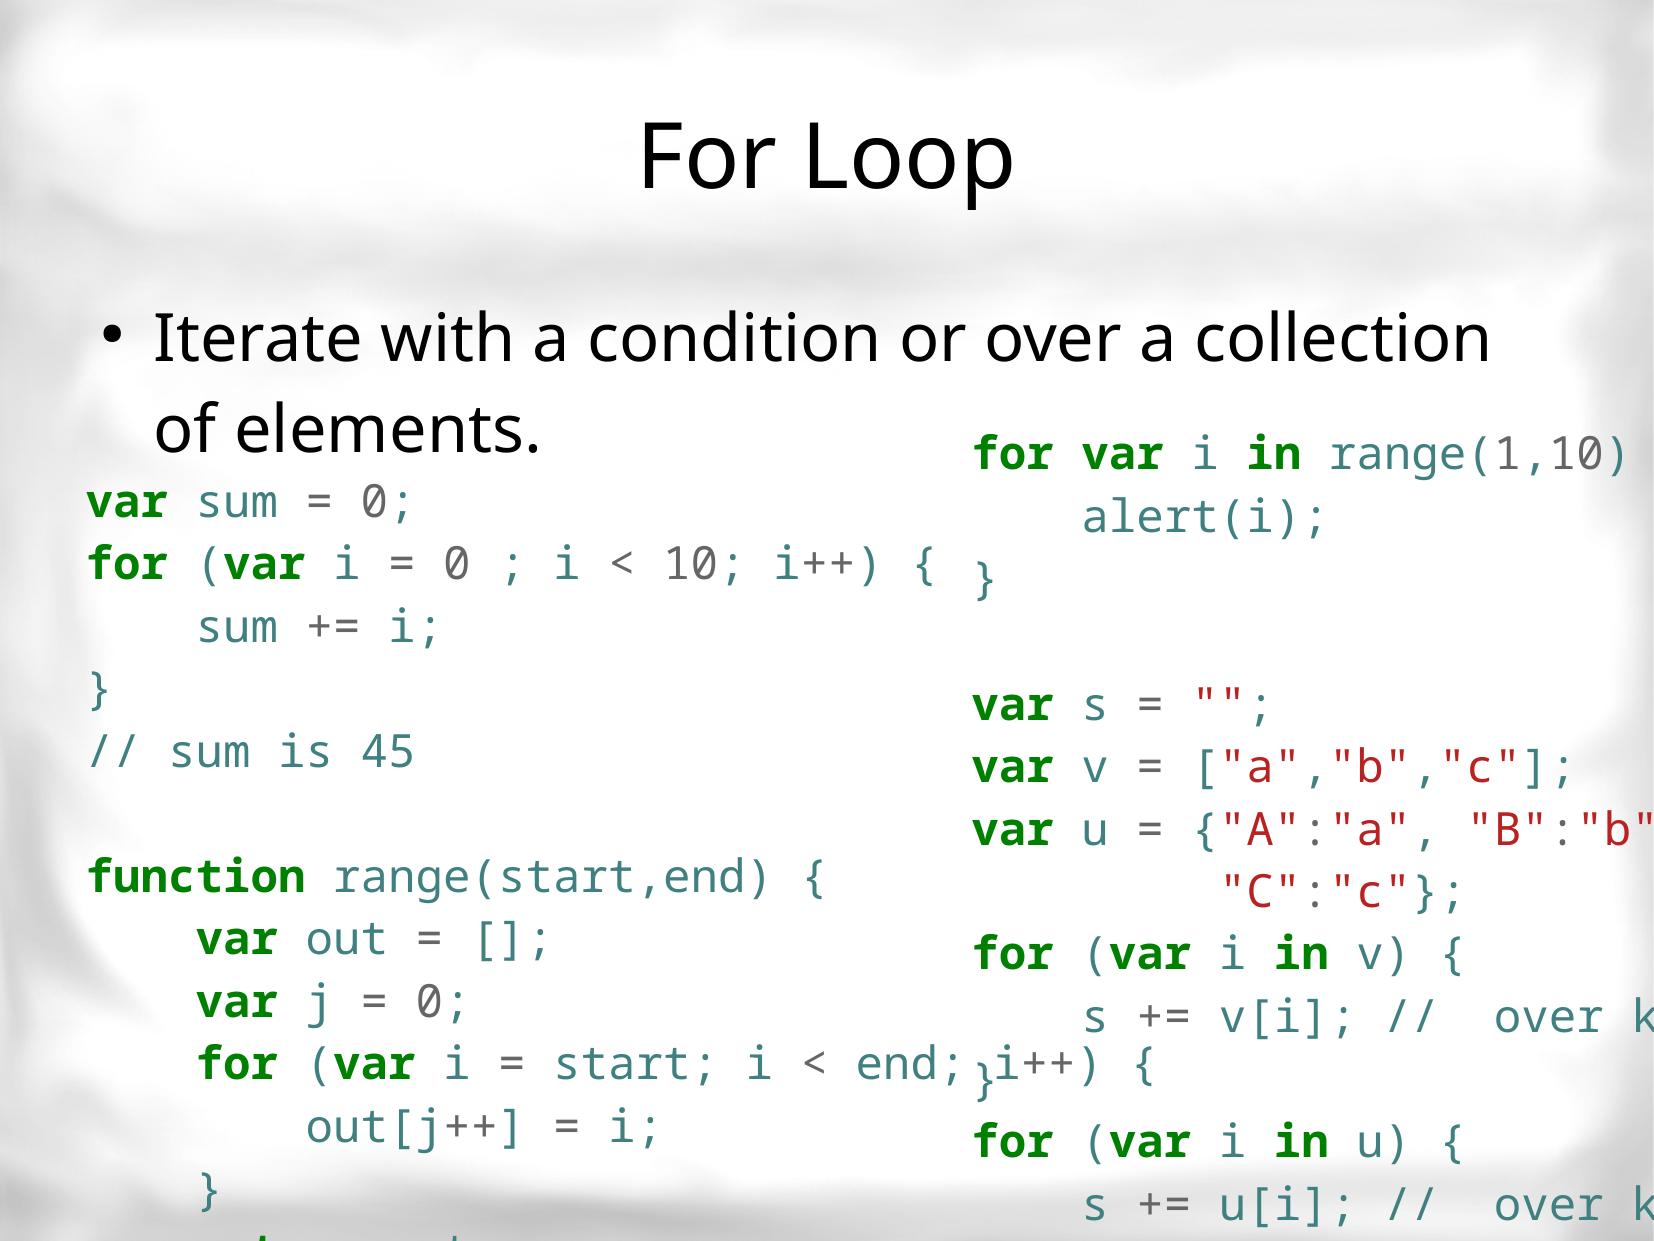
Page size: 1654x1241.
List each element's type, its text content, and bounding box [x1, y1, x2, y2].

picture [1226, 1207, 1238, 1217]
text_box for var i in range(1,10) { alert(i); } var s = ""; var v = ["a","b","c"]; var u = {"A":"a", "B":"b", "C":"c"}; for (var i in v) { s += v[i]; // over keys } for (var i in u) { s += u[i]; // over keys } alert(s); // s starts with abc [956, 413, 1631, 1207]
title For Loop [82, 49, 1571, 257]
text_box var sum = 0; for (var i = 0 ; i < 10; i++) { sum += i; } // sum is 45 function range(start,end) { var out = []; var j = 0; for (var i = start; i < end; i++) { out[j++] = i; } return out; } //alert(range(1,10).length); [70, 460, 998, 1241]
picture [1500, 1207, 1514, 1217]
picture [0, 0, 1654, 1241]
list Iterate with a condition or over a collection of elements. [82, 290, 1538, 460]
picture [1647, 1199, 1654, 1215]
picture [1647, 1011, 1654, 1027]
picture [1532, 1207, 1538, 1216]
